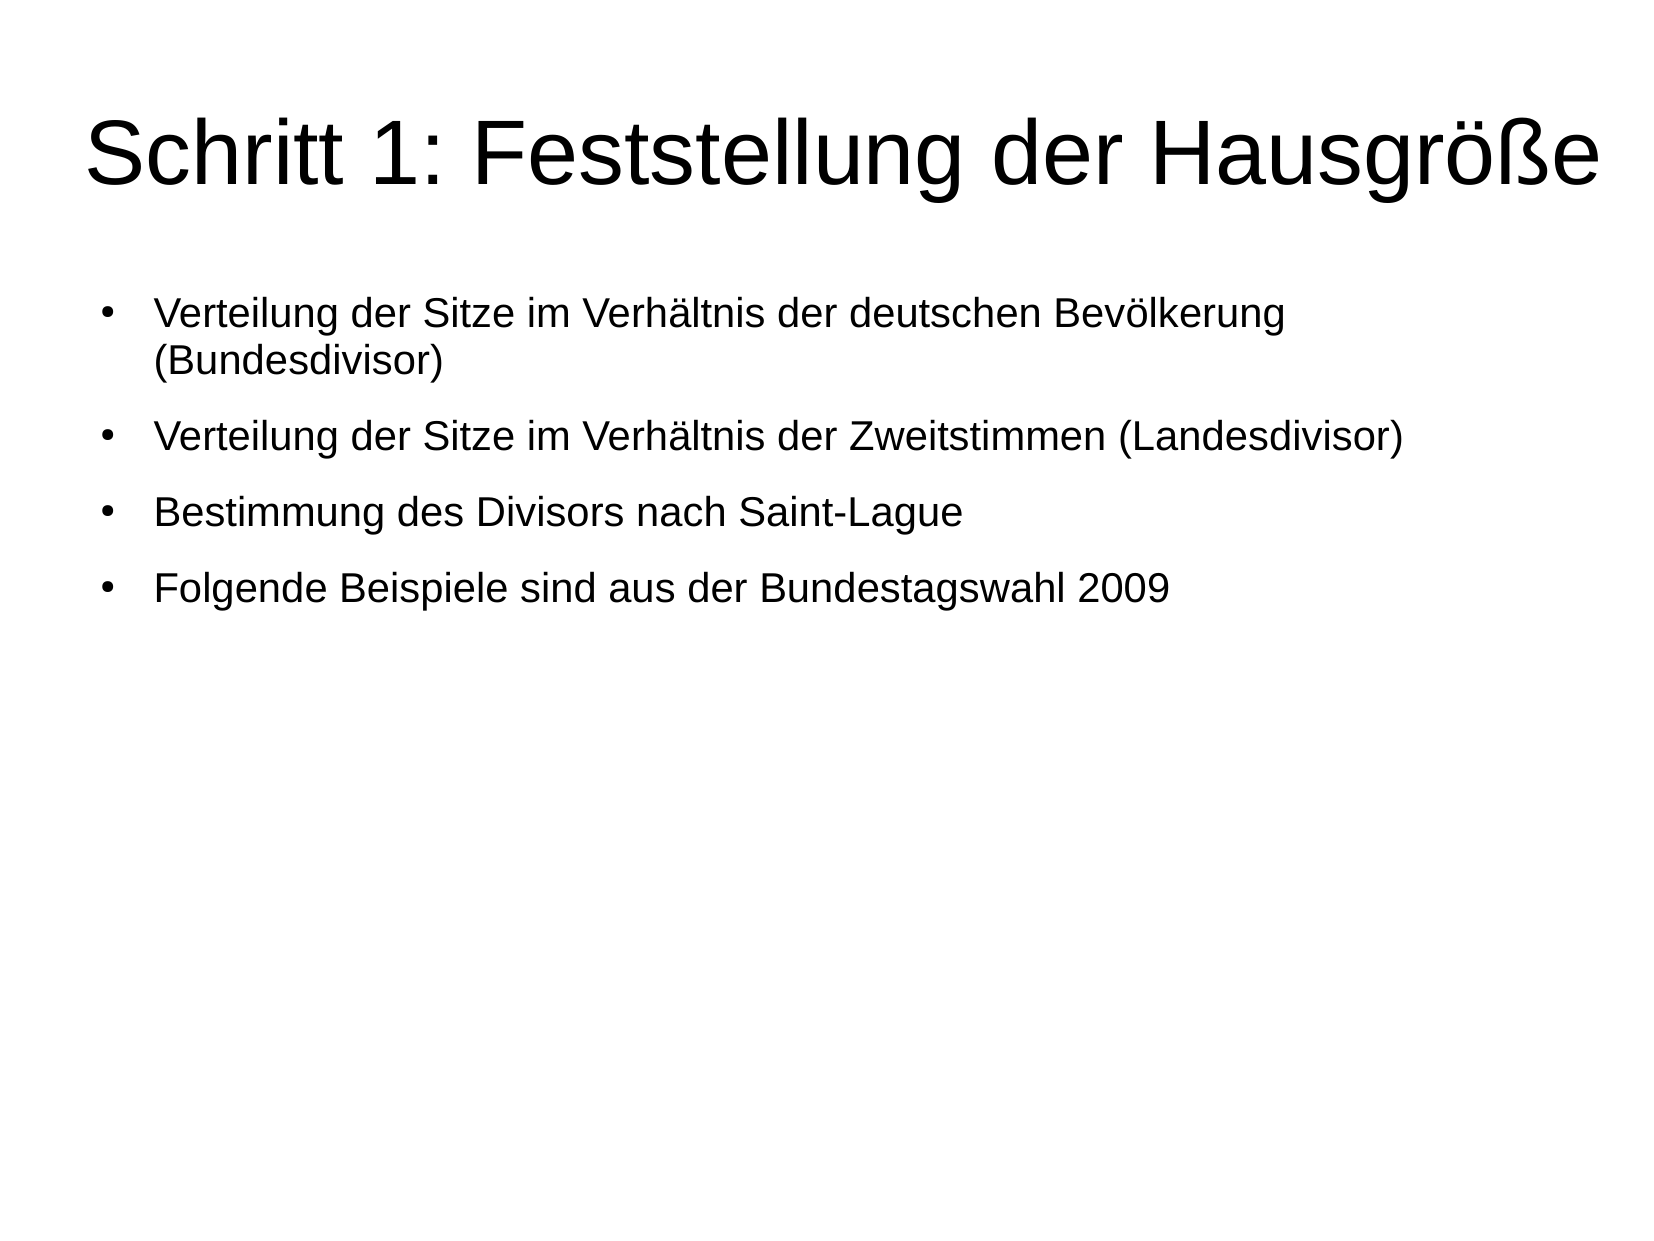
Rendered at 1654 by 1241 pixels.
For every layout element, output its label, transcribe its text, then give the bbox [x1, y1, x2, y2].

title Schritt 1: Feststellung der Hausgröße [82, 49, 1607, 257]
list Verteilung der Sitze im Verhältnis der deutschen Bevölkerung (Bundesdivisor) Verteilung der Sitze im Verhältnis der Zweitstimmen (Landesdivisor) Bestimmung des Divisors nach Saint-Lague Folgende Beispiele sind aus der Bundestagswahl 2009 [82, 290, 1538, 1010]
